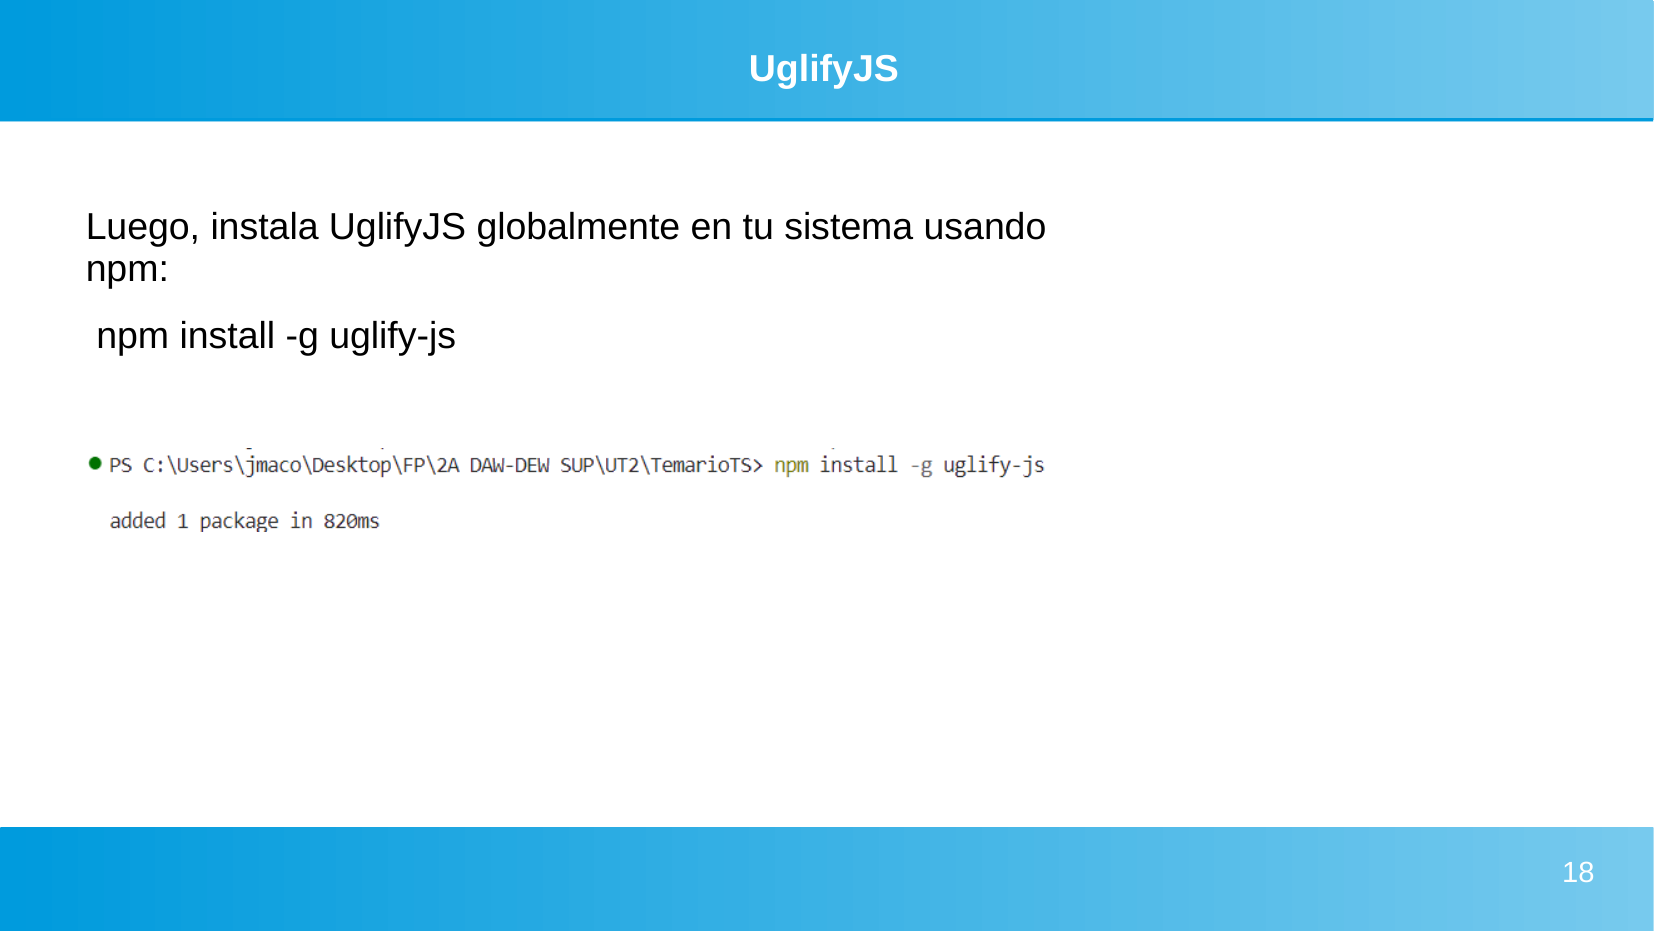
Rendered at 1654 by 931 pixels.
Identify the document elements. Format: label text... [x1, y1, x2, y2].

text_box Luego, instala UglifyJS globalmente en tu sistema usando npm: npm install -g uglify-js [71, 198, 1093, 237]
picture [88, 448, 1067, 532]
title UglifyJS [59, 29, 1595, 108]
